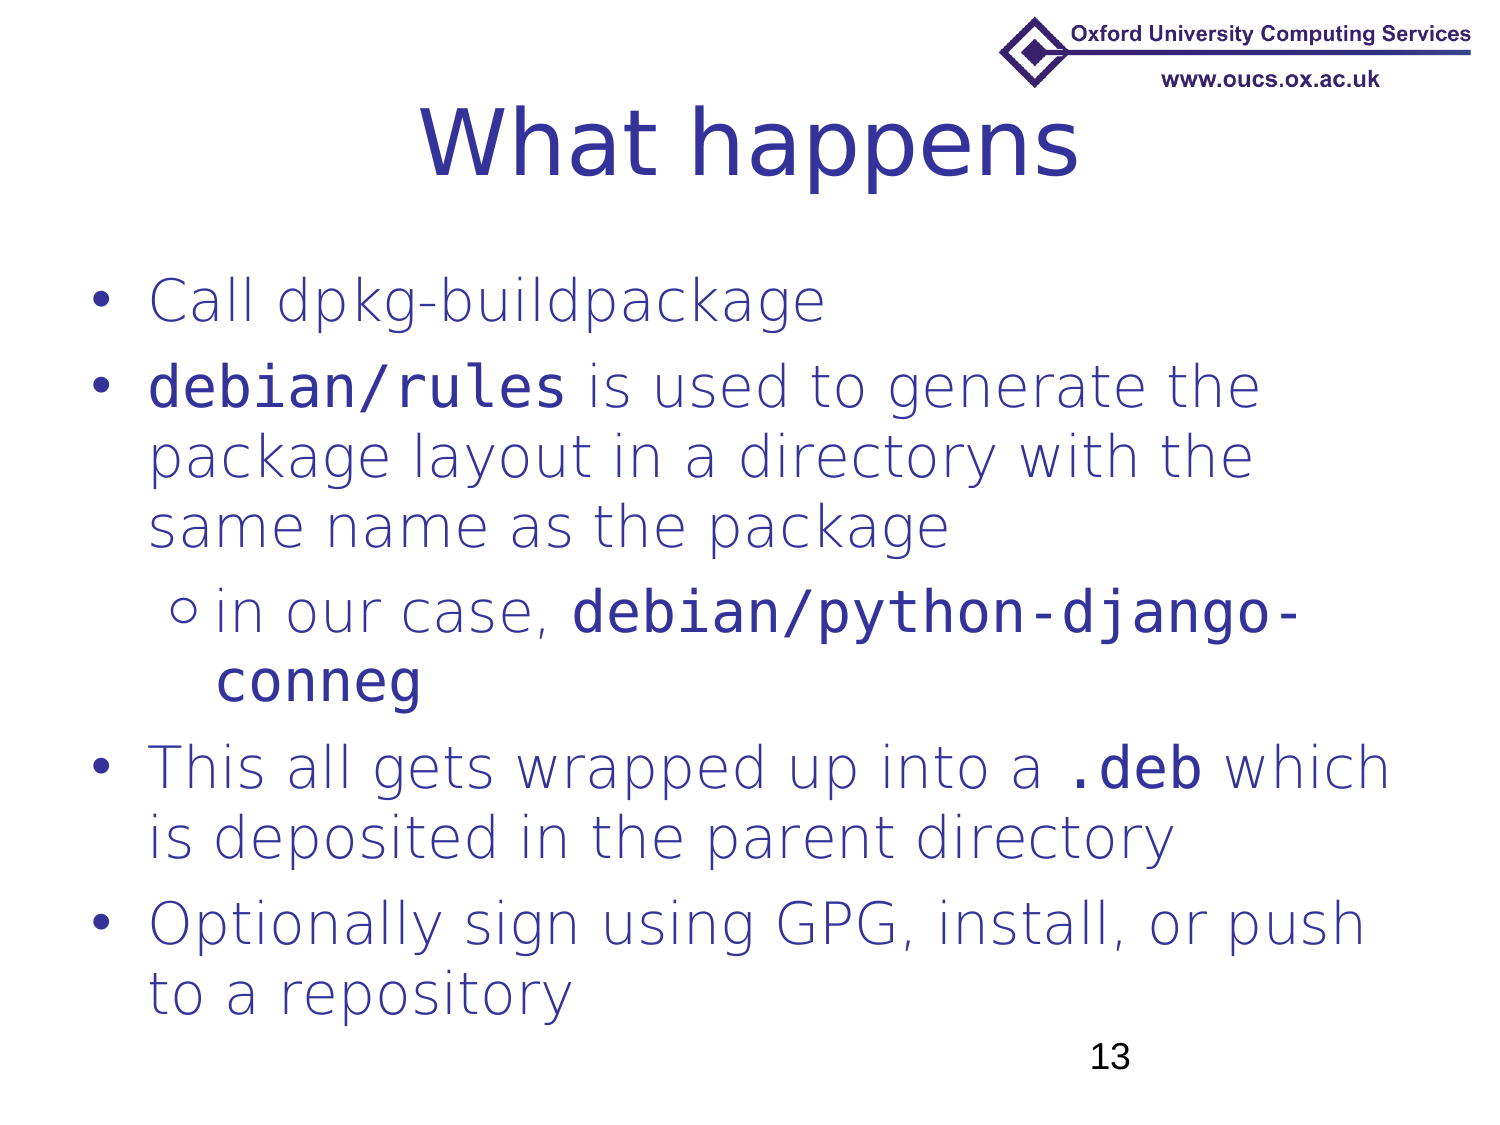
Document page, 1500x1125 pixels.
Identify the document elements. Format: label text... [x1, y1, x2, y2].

title What happens [75, 45, 1426, 233]
list Call dpkg-buildpackage debian/rules is used to generate the package layout in a directory with the same name as the package in our case, debian/python-django-conneg This all gets wrapped up into a .deb which is deposited in the parent directory Optionally sign using GPG, install, or push to a repository [76, 255, 1427, 1124]
picture [998, 16, 1471, 102]
